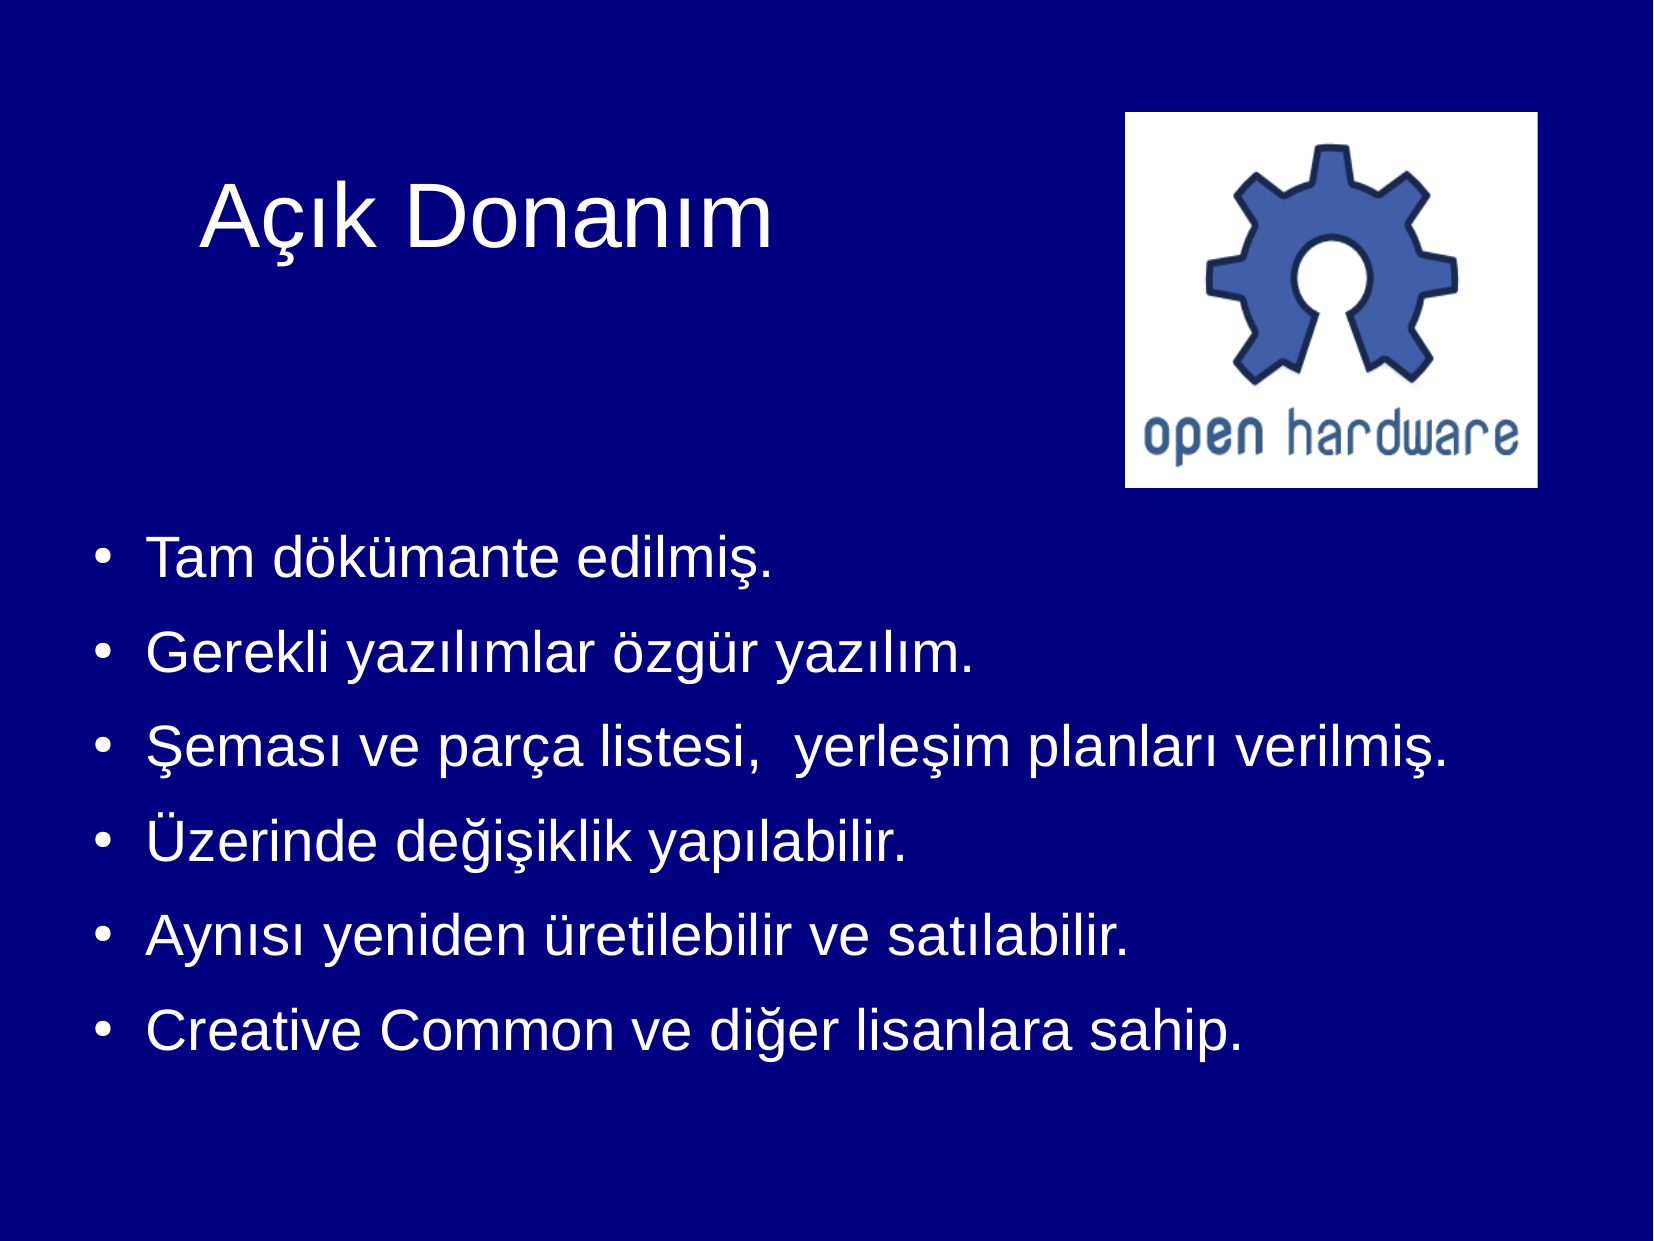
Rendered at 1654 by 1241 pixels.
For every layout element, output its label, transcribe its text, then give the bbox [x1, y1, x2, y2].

list Tam dökümante edilmiş. Gerekli yazılımlar özgür yazılım. Şeması ve parça listesi, yerleşim planları verilmiş. Üzerinde değişiklik yapılabilir. Aynısı yeniden üretilebilir ve satılabilir. Creative Common ve diğer lisanlara sahip. [75, 525, 1576, 1126]
picture [1125, 112, 1538, 488]
title Açık Donanım [150, 112, 826, 320]
